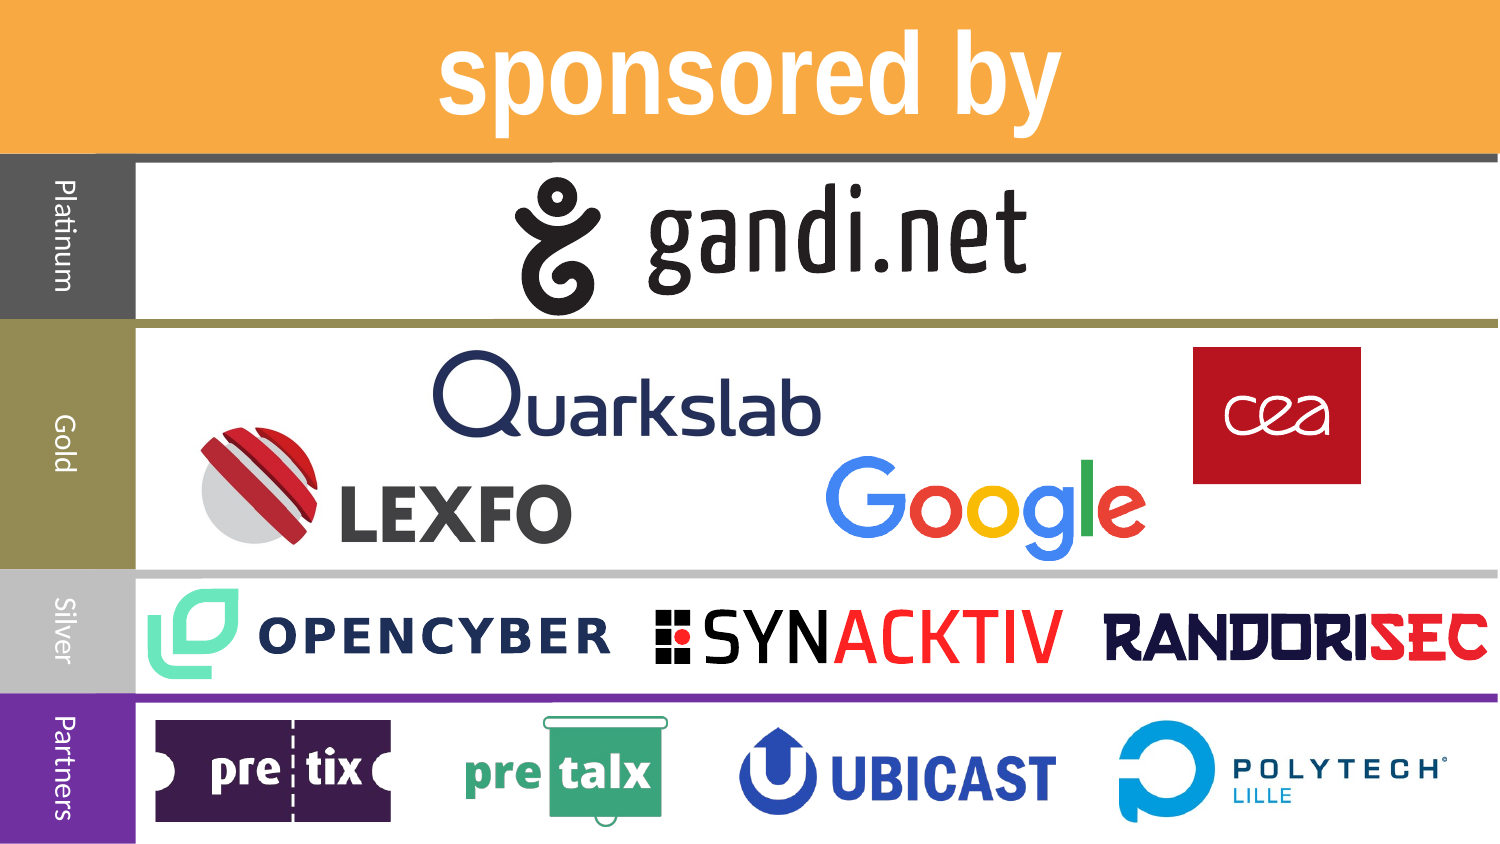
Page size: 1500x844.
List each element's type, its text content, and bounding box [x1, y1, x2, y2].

text_box [136, 153, 1500, 844]
text_box Silver [0, 569, 136, 693]
picture [466, 716, 668, 827]
picture [177, 328, 1146, 562]
picture [739, 727, 1056, 815]
text_box Gold [0, 319, 136, 569]
picture [1192, 347, 1361, 485]
text_box sponsored by [2, 0, 1498, 146]
picture [147, 588, 611, 680]
picture [155, 720, 391, 822]
picture [454, 177, 1027, 319]
picture [655, 609, 1063, 664]
text_box Partners [0, 693, 136, 844]
picture [1098, 597, 1495, 674]
text_box Platinum [0, 153, 136, 319]
picture [1119, 712, 1447, 830]
